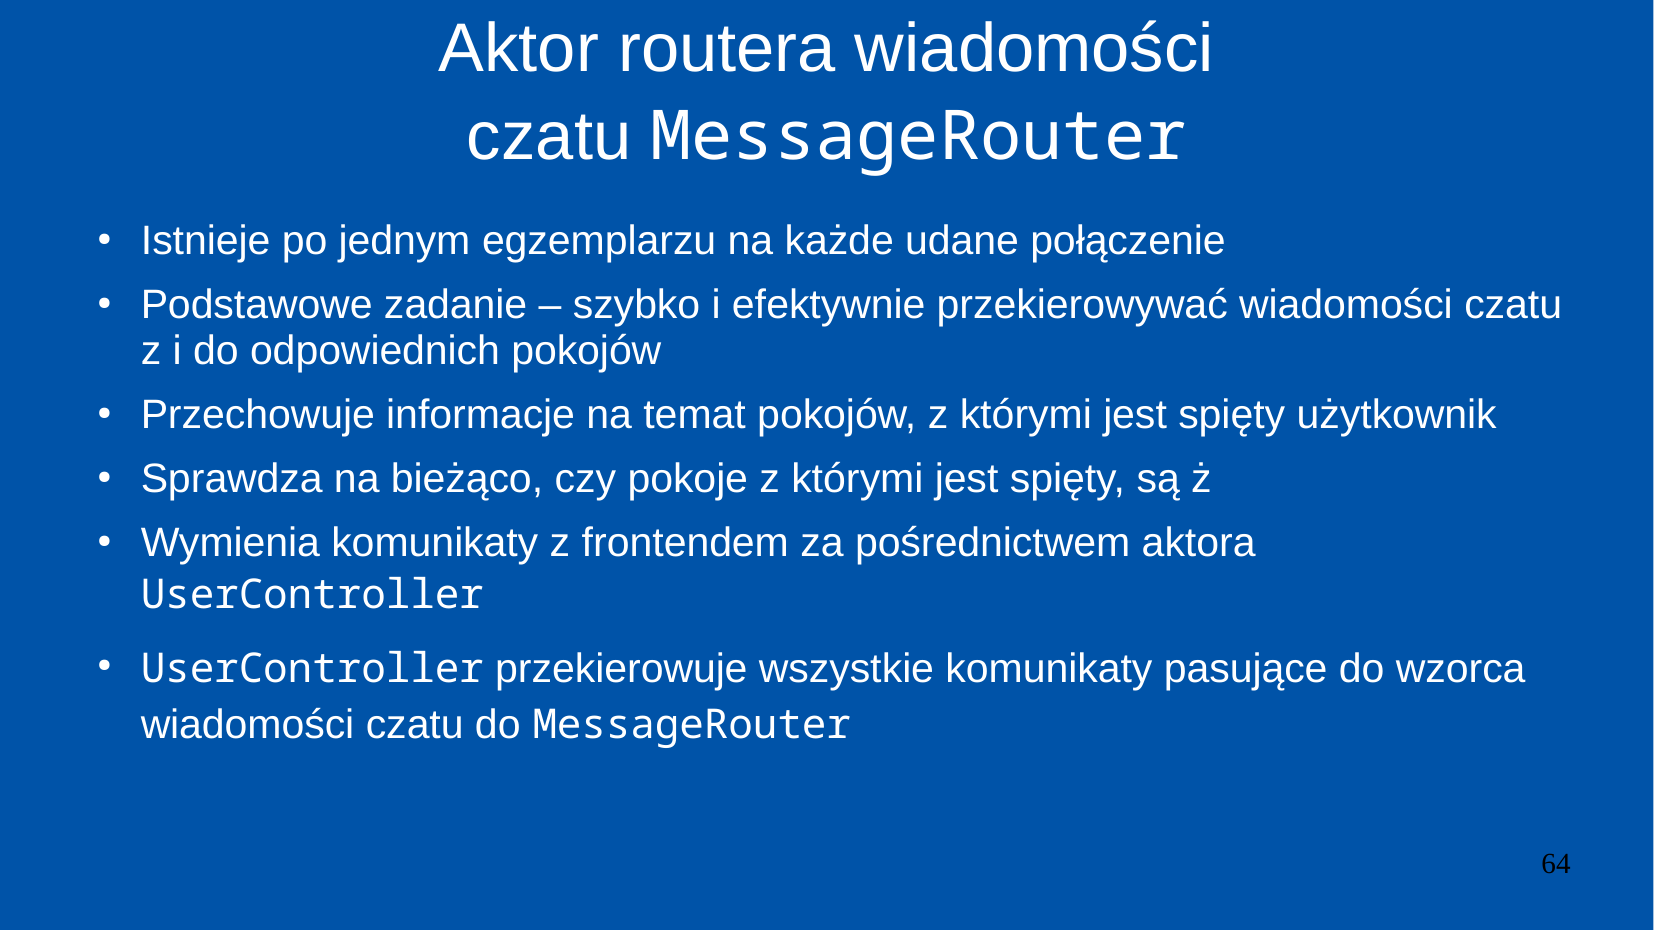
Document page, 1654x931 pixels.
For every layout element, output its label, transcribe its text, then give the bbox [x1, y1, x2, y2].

title Aktor routera wiadomości czatu MessageRouter [389, 16, 1264, 173]
list Istnieje po jednym egzemplarzu na każde udane połączenie Podstawowe zadanie – szybko i efektywnie przekierowywać wiadomości czatu z i do odpowiednich pokojów Przechowuje informacje na temat pokojów, z którymi jest spięty użytkownik Sprawdza na bieżąco, czy pokoje z którymi jest spięty, są ż Wymienia komunikaty z frontendem za pośrednictwem aktora UserController UserController przekierowuje wszystkie komunikaty pasujące do wzorca wiadomości czatu do MessageRouter [82, 217, 1571, 758]
